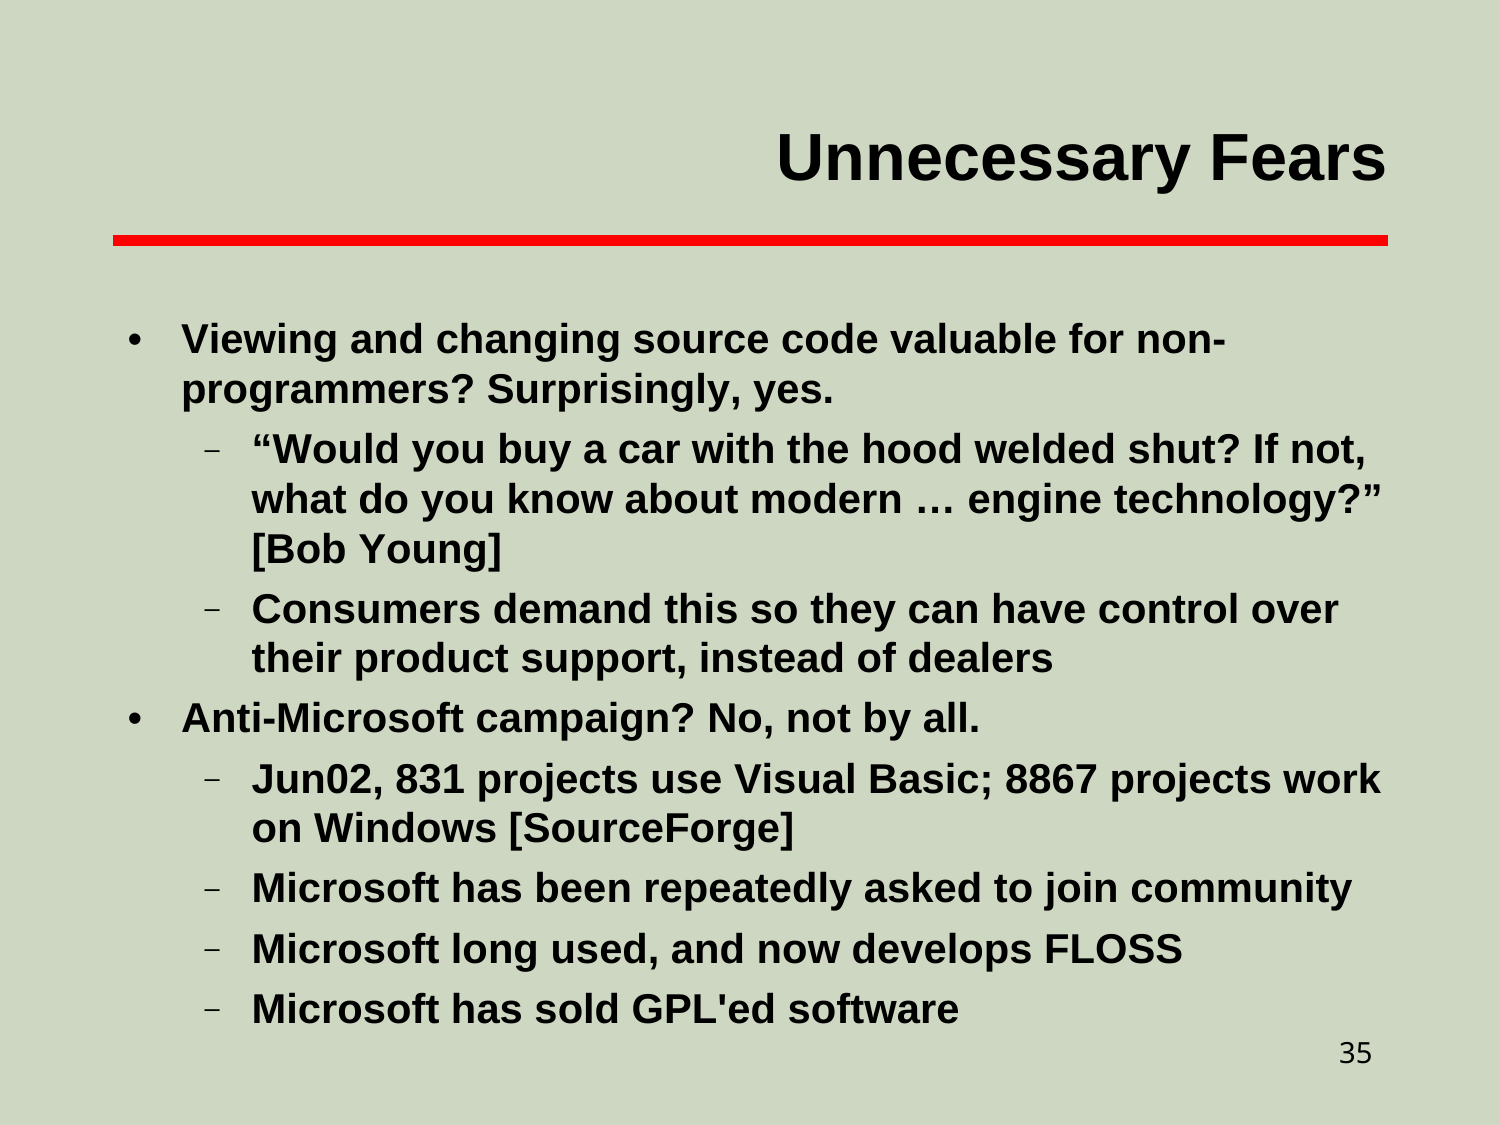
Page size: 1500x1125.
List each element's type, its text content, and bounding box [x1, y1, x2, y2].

title Unnecessary Fears [337, 85, 1388, 224]
list Viewing and changing source code valuable for non-programmers? Surprisingly, yes. “Would you buy a car with the hood welded shut? If not, what do you know about modern … engine technology?” [Bob Young] Consumers demand this so they can have control over their product support, instead of dealers Anti-Microsoft campaign? No, not by all. Jun02, 831 projects use Visual Basic; 8867 projects work on Windows [SourceForge] Microsoft has been repeatedly asked to join community Microsoft long used, and now develops FLOSS Microsoft has sold GPL'ed software [110, 312, 1391, 1105]
